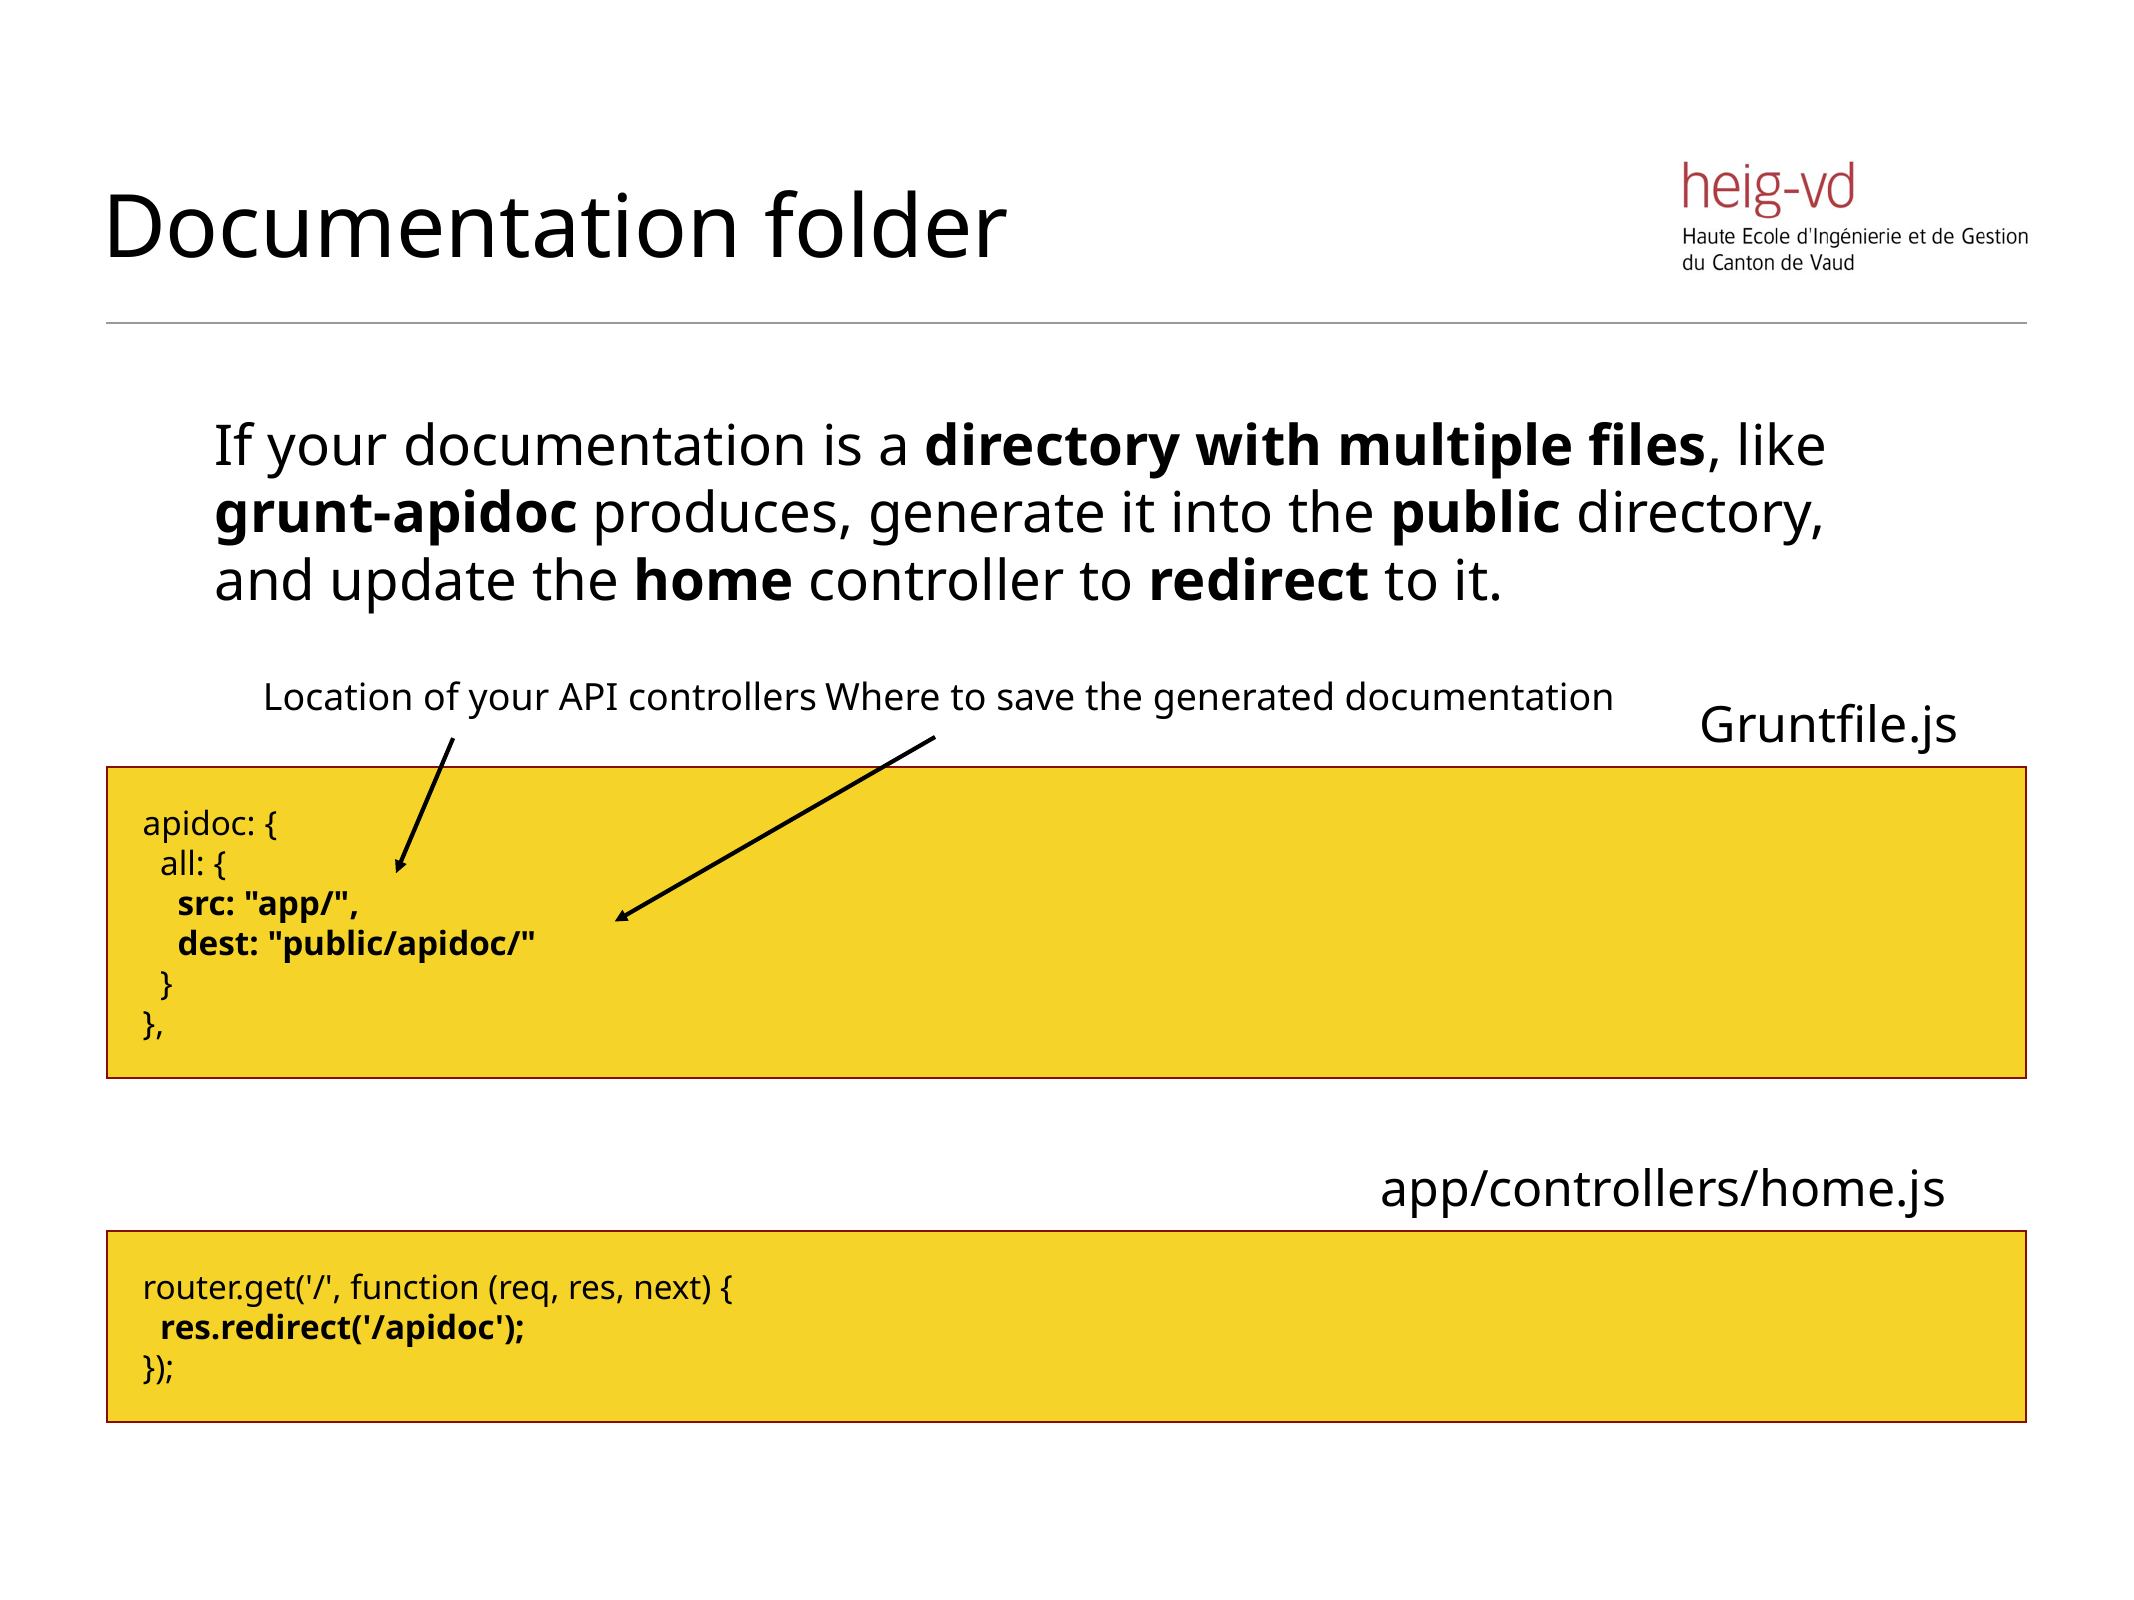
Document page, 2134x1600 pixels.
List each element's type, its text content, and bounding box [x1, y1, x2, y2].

text_box app/controllers/home.js [1372, 1148, 1955, 1225]
text_box Location of your API controllers [254, 664, 827, 727]
text_box router.get('/', function (req, res, next) { res.redirect('/apidoc'); }); [107, 1230, 2027, 1422]
title Documentation folder [93, 54, 2040, 284]
text_box Gruntfile.js [1691, 683, 1968, 761]
text_box apidoc: { all: { src: "app/", dest: "public/apidoc/" } }, [107, 767, 2027, 1078]
text_box If your documentation is a directory with multiple files, like grunt-apidoc produces, generate it into the public directory, and update the home controller to redirect to it. [206, 400, 1927, 620]
text_box Where to save the generated documentation [827, 664, 1624, 727]
